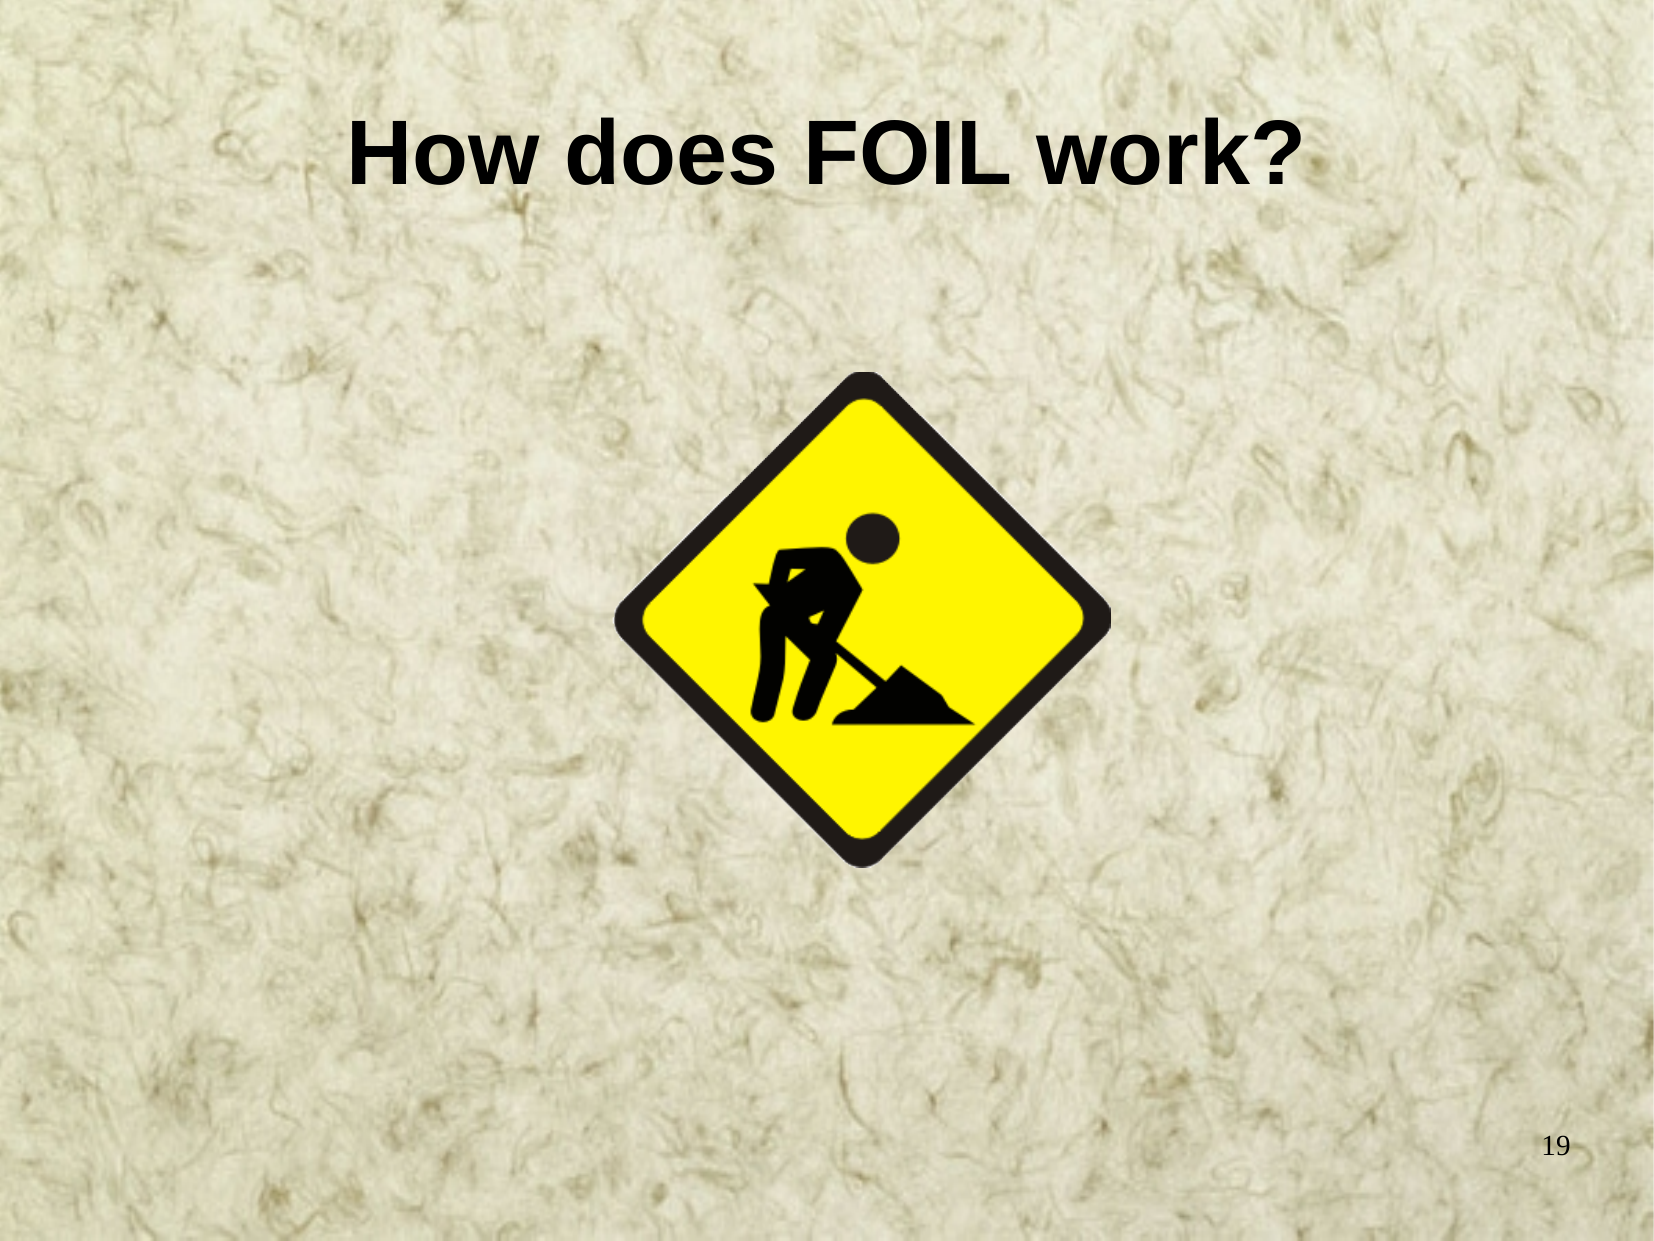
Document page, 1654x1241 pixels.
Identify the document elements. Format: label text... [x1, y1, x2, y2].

title How does FOIL work? [82, 56, 1571, 250]
picture [0, 0, 1654, 1241]
